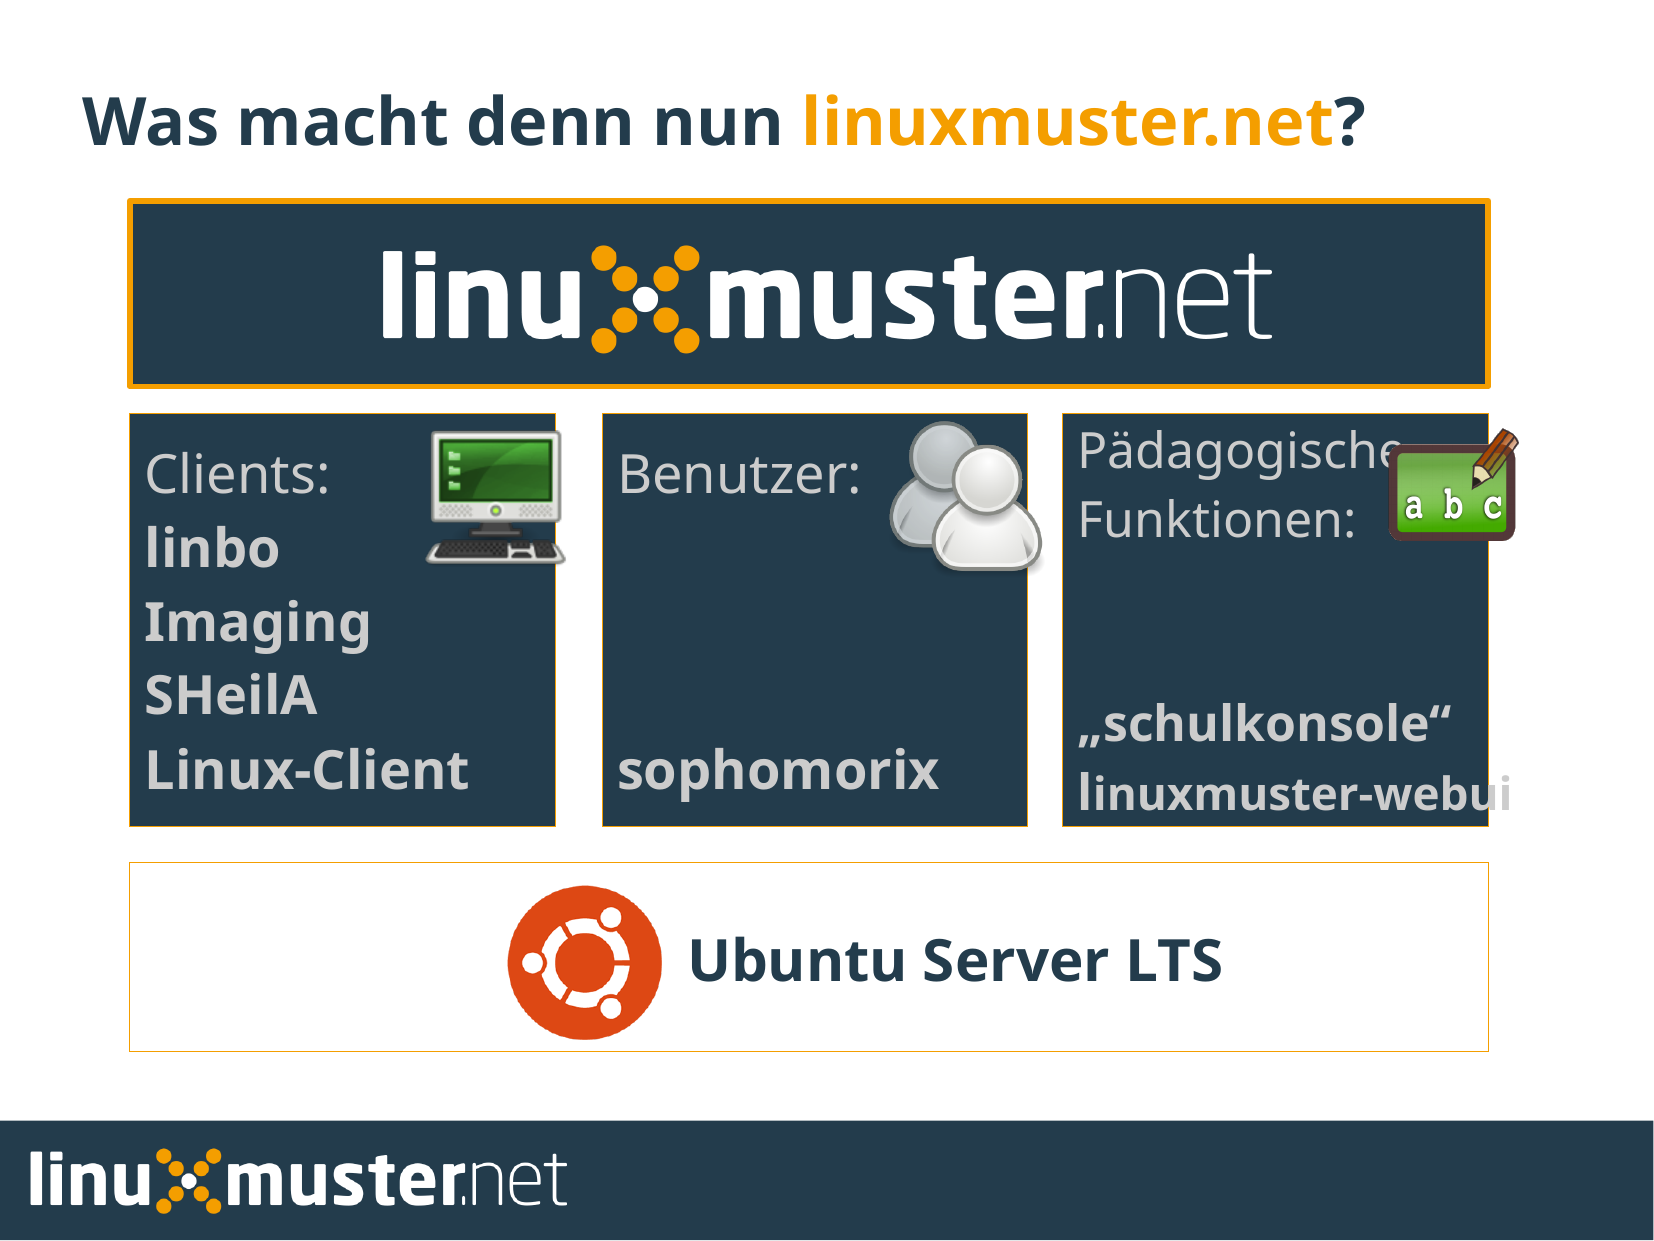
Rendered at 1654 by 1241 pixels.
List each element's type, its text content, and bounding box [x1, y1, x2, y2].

text_box Benutzer: sophomorix [602, 413, 1028, 827]
text_box Pädagogische Funktionen: „schulkonsole“ linuxmuster-webui [1062, 413, 1489, 827]
text_box Clients: linbo Imaging SHeilA Linux-Client [129, 413, 556, 827]
text_box [129, 200, 1489, 387]
picture [342, 210, 1312, 378]
picture [1381, 425, 1524, 567]
picture [874, 401, 1063, 591]
text_box Ubuntu Server LTS [672, 911, 1310, 997]
picture [6, 1127, 591, 1229]
title Was macht denn nun linuxmuster.net? [82, 49, 1571, 190]
picture [507, 885, 662, 1040]
picture [425, 425, 567, 567]
